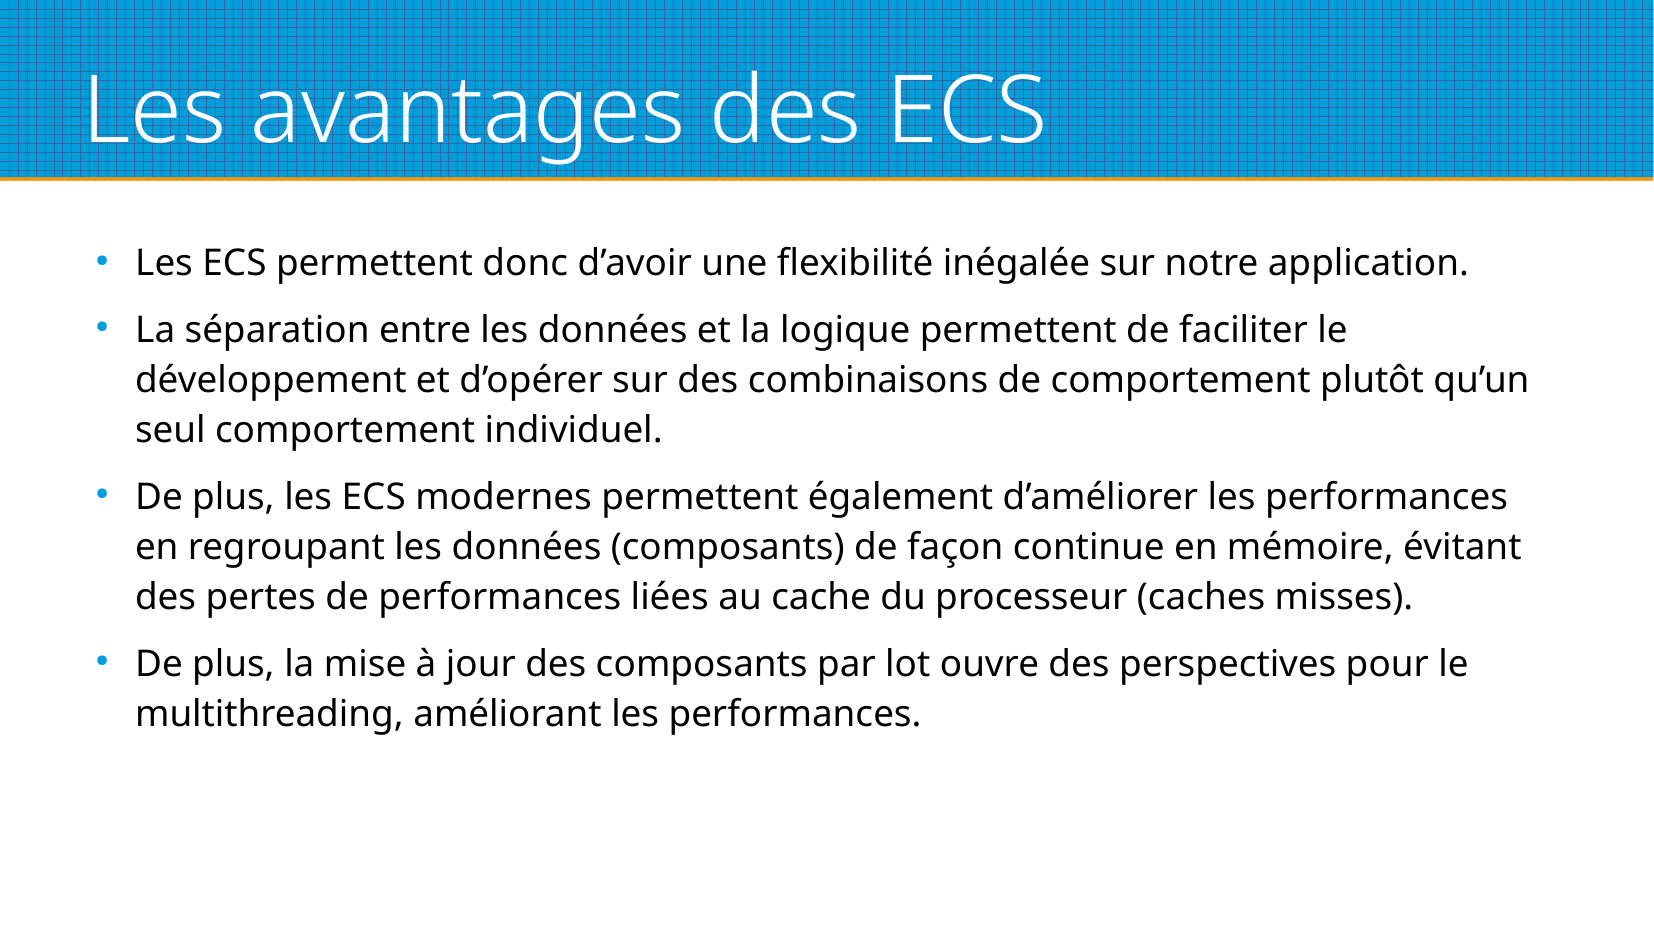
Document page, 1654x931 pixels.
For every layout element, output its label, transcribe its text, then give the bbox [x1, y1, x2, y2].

list Les ECS permettent donc d’avoir une flexibilité inégalée sur notre application. La séparation entre les données et la logique permettent de faciliter le développement et d’opérer sur des combinaisons de comportement plutôt qu’un seul comportement individuel. De plus, les ECS modernes permettent également d’améliorer les performances en regroupant les données (composants) de façon continue en mémoire, évitant des pertes de performances liées au cache du processeur (caches misses). De plus, la mise à jour des composants par lot ouvre des perspectives pour le multithreading, améliorant les performances. [82, 236, 1563, 811]
title Les avantages des ECS [82, 14, 1571, 171]
